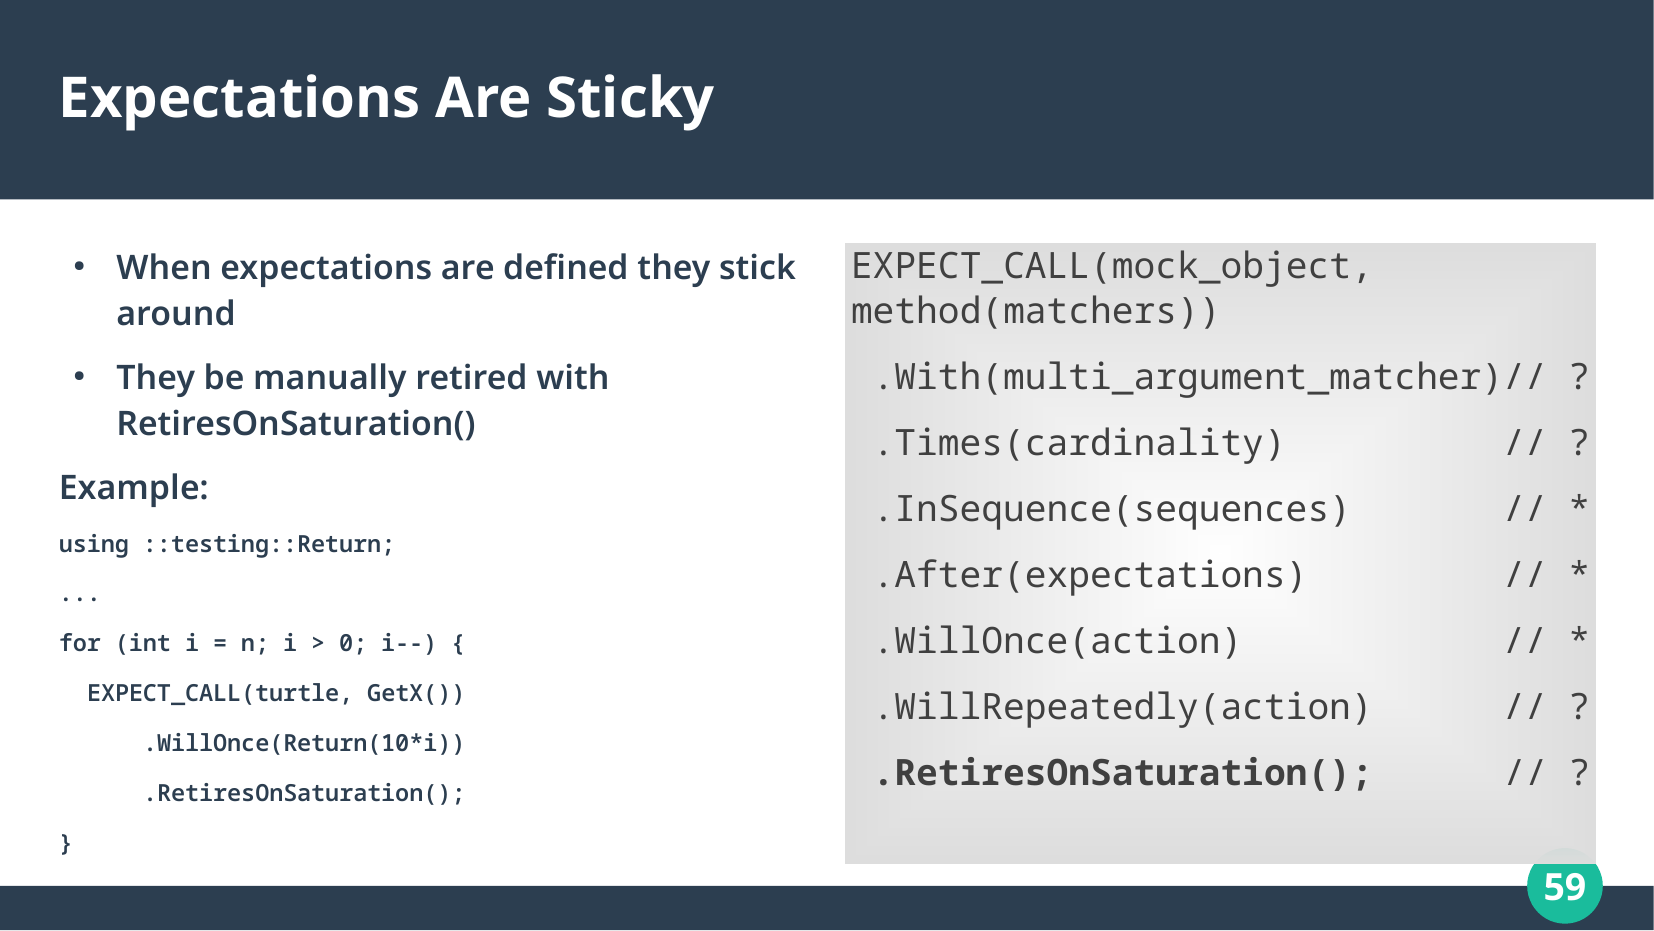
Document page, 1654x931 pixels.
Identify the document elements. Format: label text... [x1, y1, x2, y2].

list EXPECT_CALL(mock_object, method(matchers)) .With(multi_argument_matcher)// ? .Times(cardinality) // ? .InSequence(sequences) // * .After(expectations) // * .WillOnce(action) // * .WillRepeatedly(action) // ? .RetiresOnSaturation(); // ? [845, 243, 1596, 864]
title Expectations Are Sticky [59, 37, 1595, 155]
list When expectations are defined they stick around They be manually retired with RetiresOnSaturation() Example: using ::testing::Return; ... for (int i = n; i > 0; i--) { EXPECT_CALL(turtle, GetX()) .WillOnce(Return(10*i)) .RetiresOnSaturation(); } [59, 243, 809, 864]
